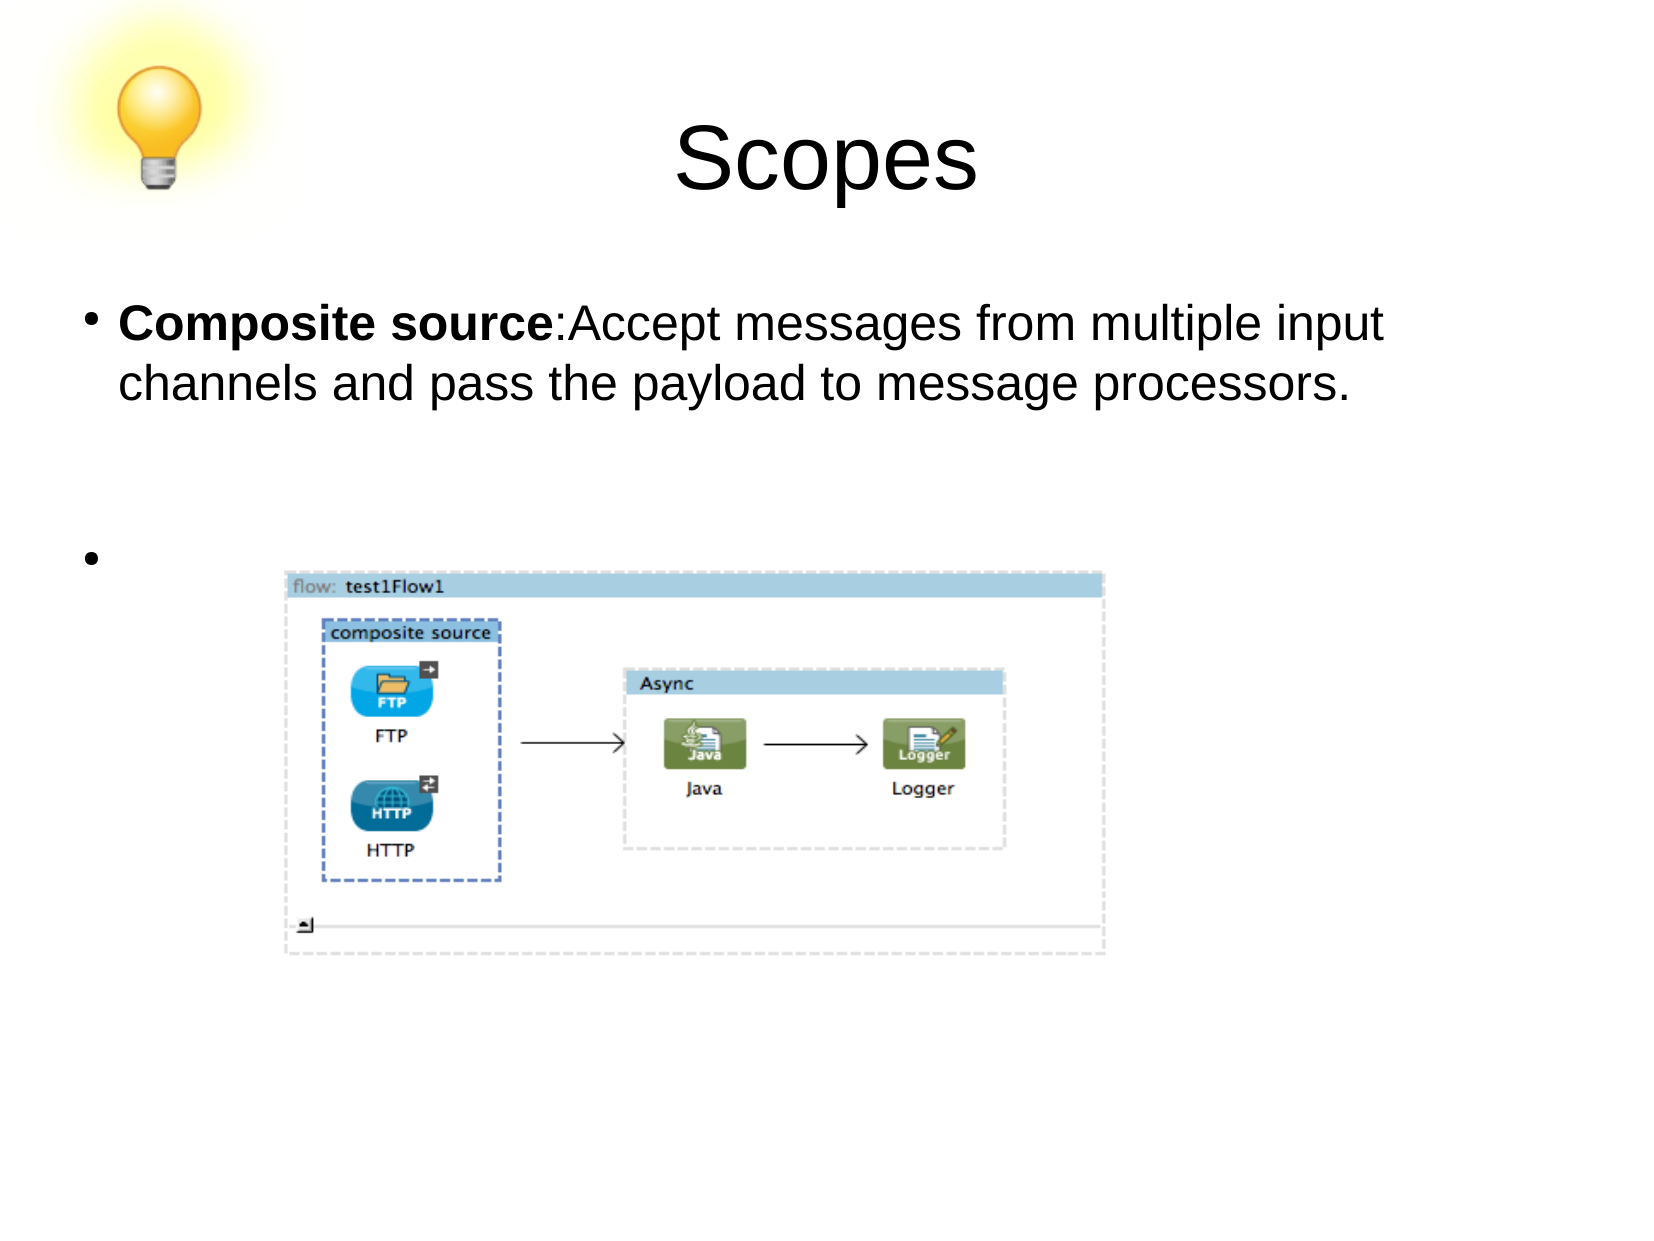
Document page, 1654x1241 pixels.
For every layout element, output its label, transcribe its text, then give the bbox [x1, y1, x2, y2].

text_box Scopes [82, 49, 1571, 257]
text_box Composite source:Accept messages from multiple input channels and pass the payload to message processors. [82, 290, 1571, 1010]
picture [7, 0, 307, 237]
picture [276, 566, 1111, 957]
